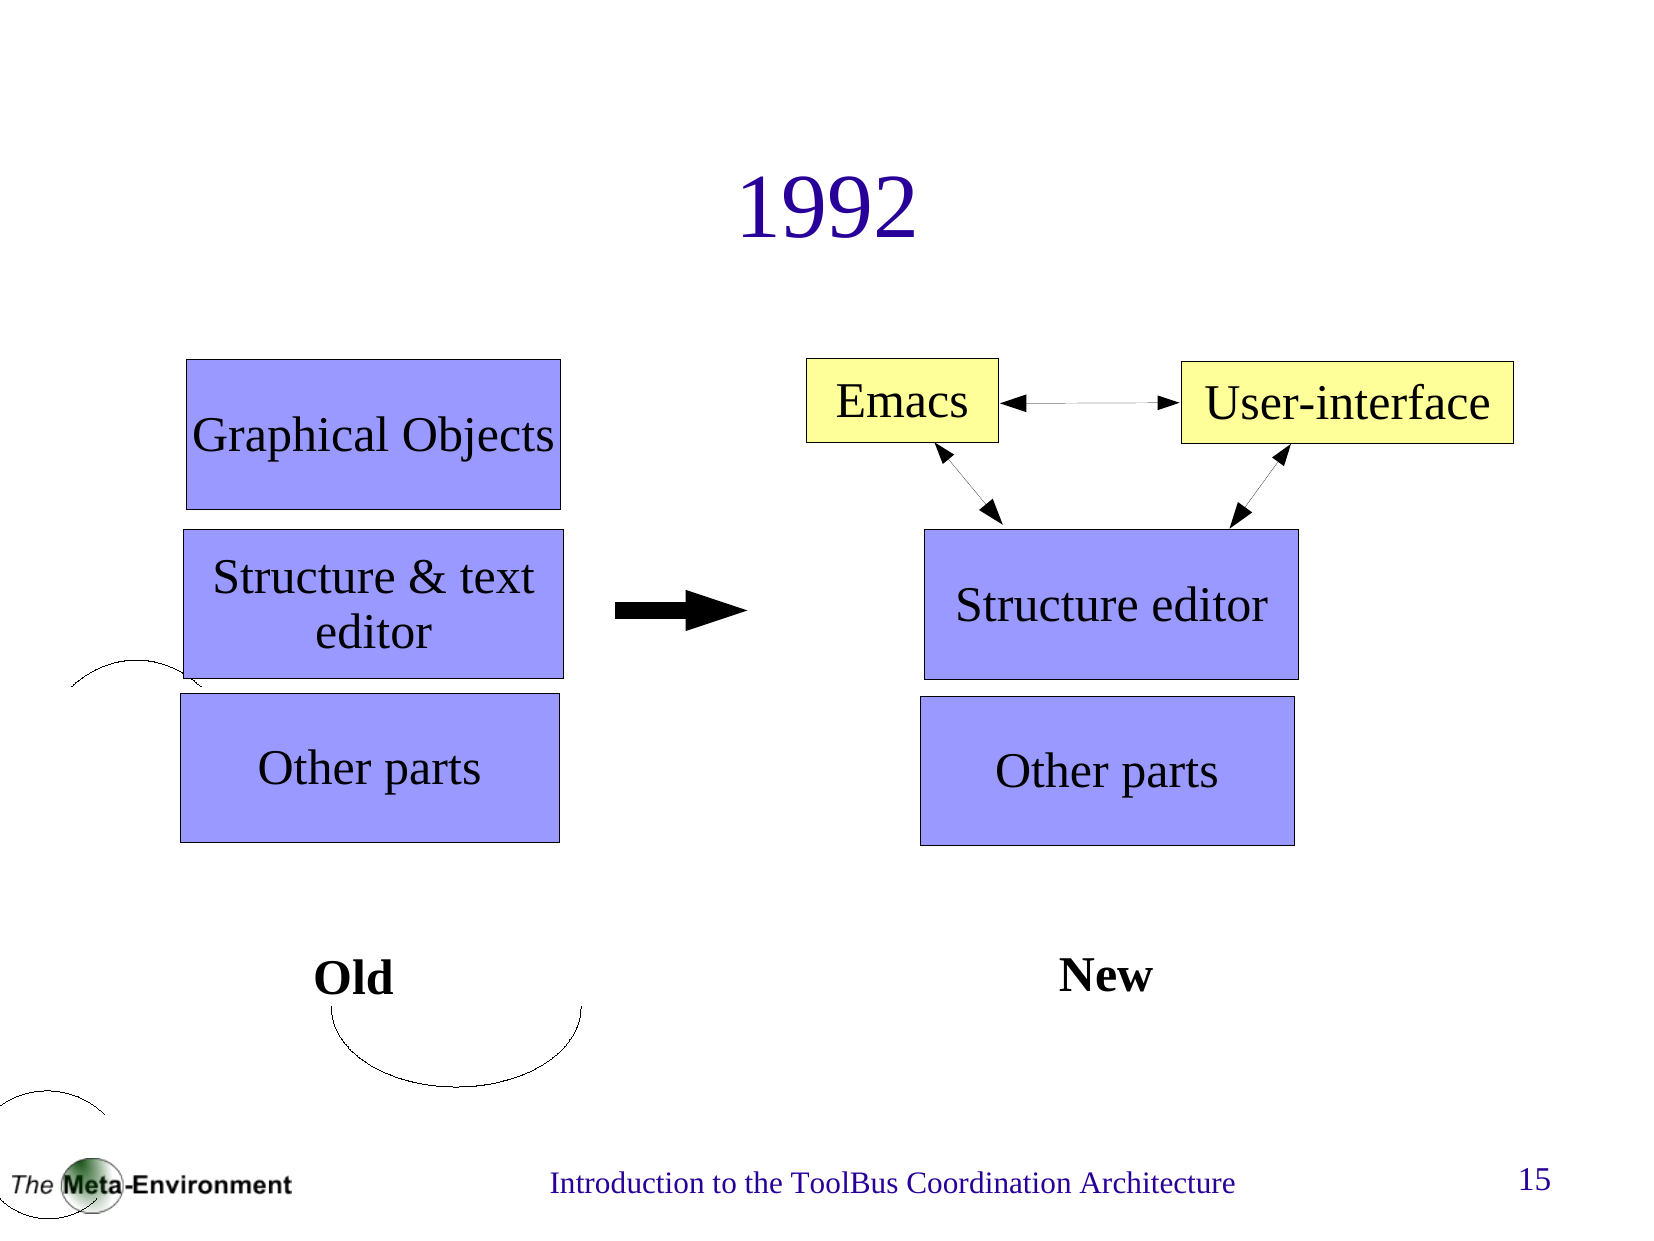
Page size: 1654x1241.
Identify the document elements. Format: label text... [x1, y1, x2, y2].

text_box Other parts [920, 696, 1295, 846]
picture [12, 1158, 292, 1214]
text_box Structure & text editor [183, 529, 564, 679]
text_box Graphical Objects [186, 359, 561, 510]
text_box Emacs [806, 358, 999, 443]
text_box New [1058, 946, 1154, 1008]
text_box Other parts [180, 693, 560, 843]
text_box Structure editor [924, 529, 1299, 680]
title 1992 [121, 102, 1534, 311]
text_box User-interface [1181, 361, 1514, 444]
text_box Old [313, 949, 394, 1011]
